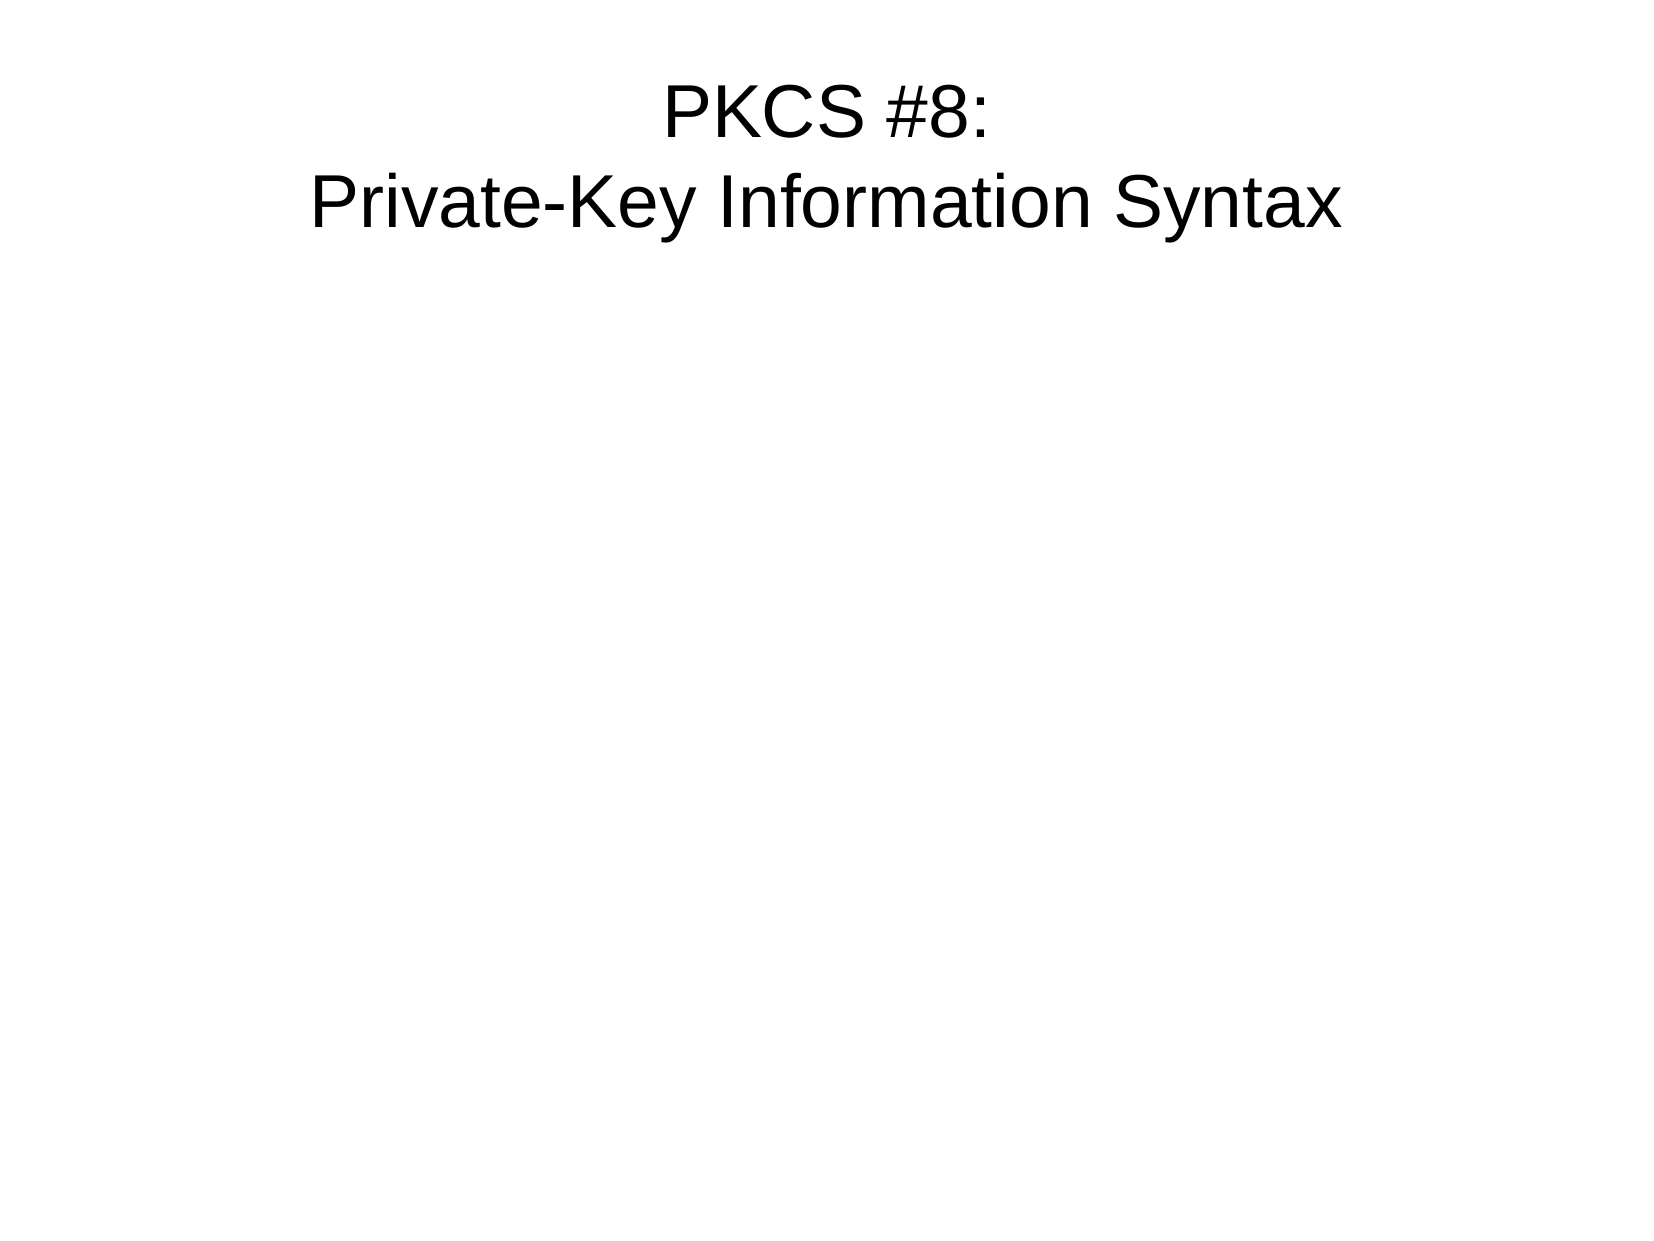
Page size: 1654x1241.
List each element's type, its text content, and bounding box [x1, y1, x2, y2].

title PKCS #8: Private-Key Information Syntax [82, 49, 1571, 257]
